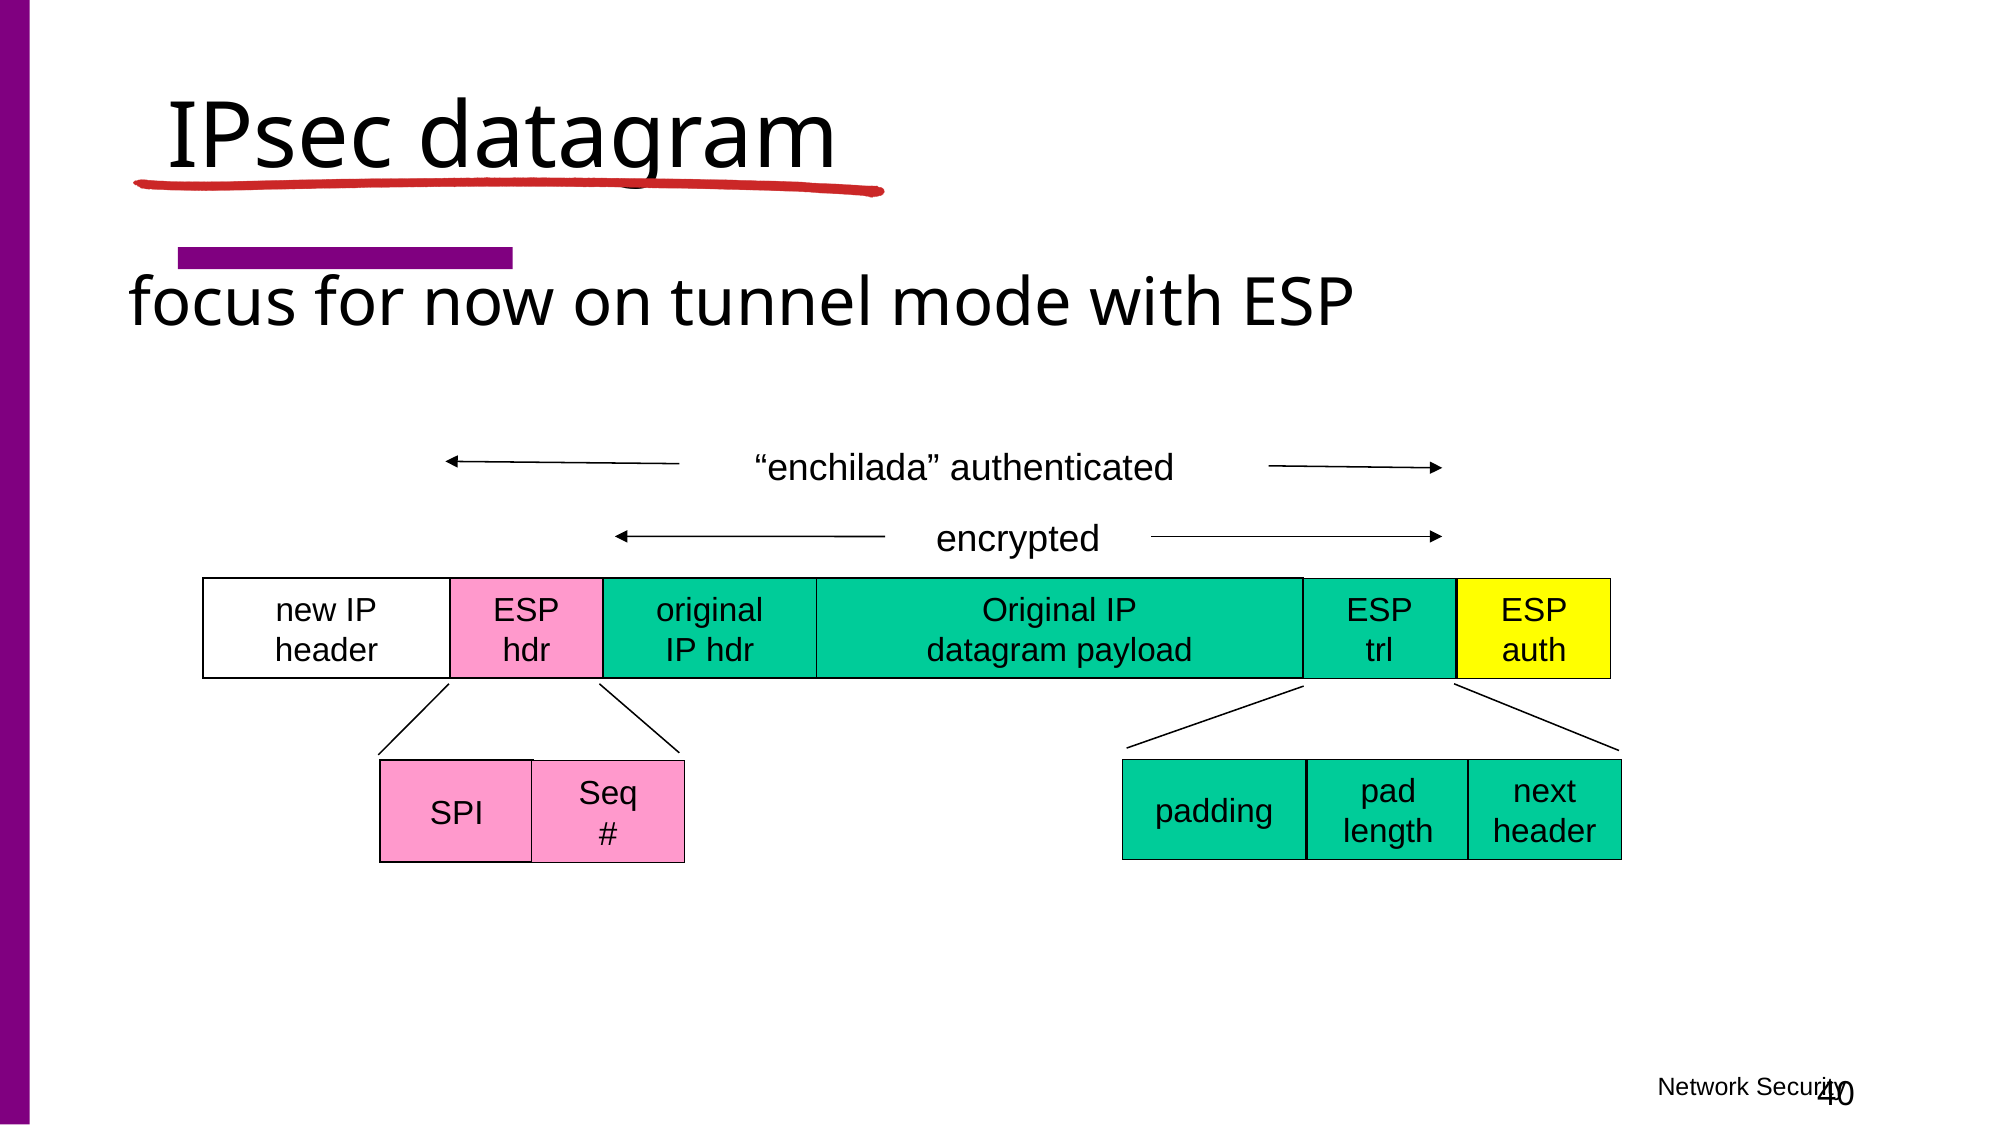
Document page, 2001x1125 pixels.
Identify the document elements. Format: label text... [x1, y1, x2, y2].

picture [130, 172, 894, 203]
text_box original IP hdr [603, 577, 816, 678]
text_box ESP hdr [450, 577, 603, 678]
text_box encrypted [921, 505, 1116, 567]
title IPsec datagram [116, 37, 1817, 225]
list focus for now on tunnel mode with ESP [113, 251, 1814, 1014]
text_box ESP trl [1303, 578, 1457, 679]
text_box ESP auth [1457, 578, 1611, 679]
text_box padding [1122, 759, 1307, 860]
text_box Network Security [1016, 1062, 1862, 1114]
text_box next header [1467, 759, 1622, 860]
text_box SPI [380, 760, 531, 863]
text_box new IP header [203, 577, 450, 678]
text_box Original IP datagram payload [816, 577, 1303, 678]
text_box “enchilada” authenticated [740, 435, 1190, 497]
text_box Seq # [531, 760, 685, 863]
text_box pad length [1307, 759, 1467, 860]
